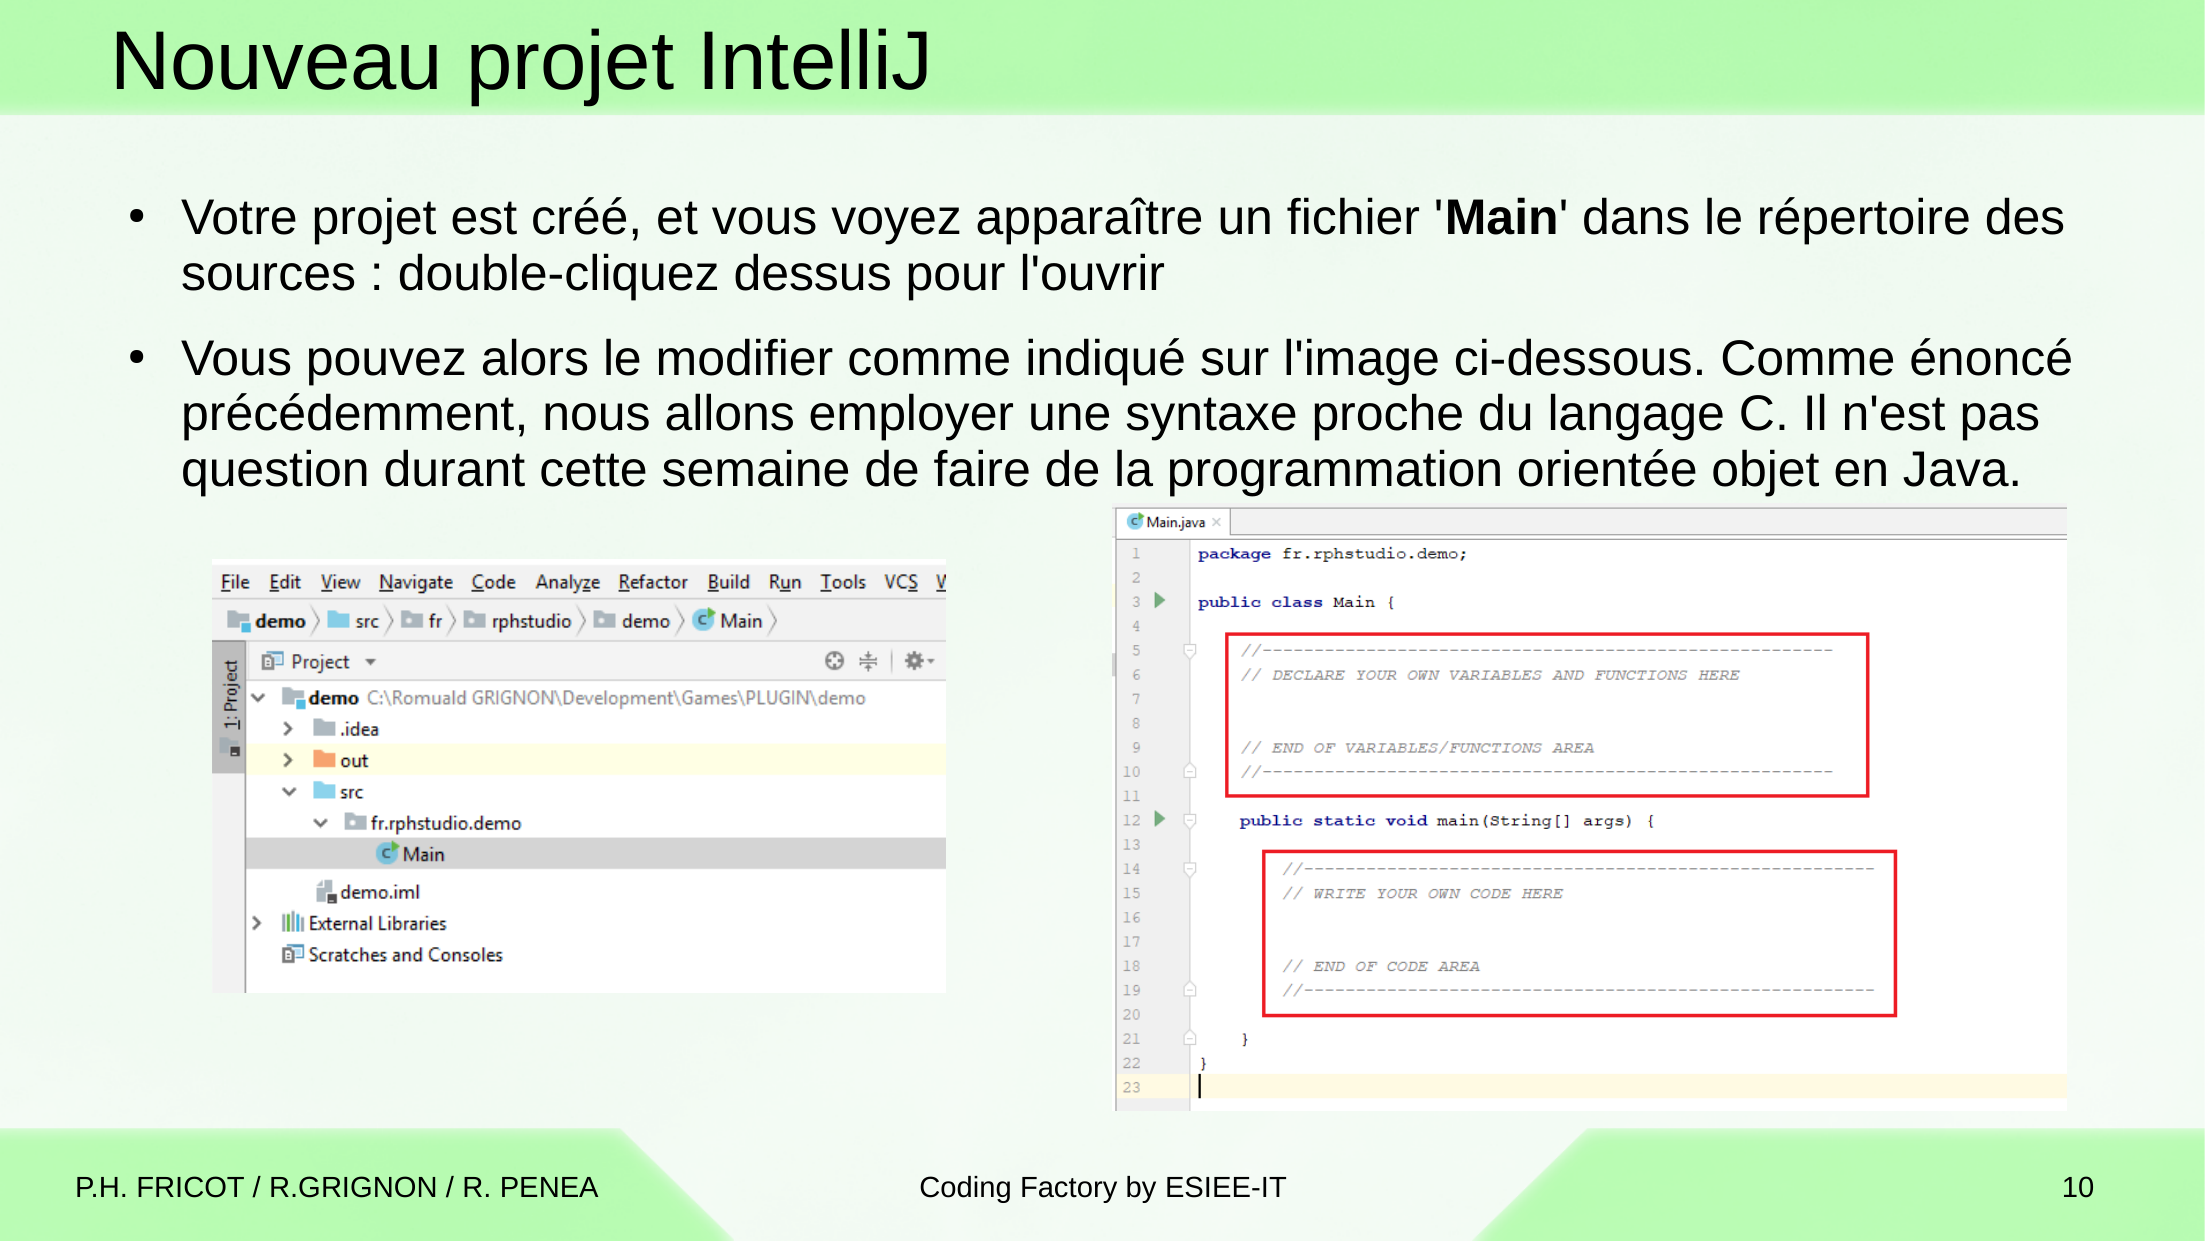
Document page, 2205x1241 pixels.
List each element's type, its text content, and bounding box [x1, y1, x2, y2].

title Nouveau projet IntelliJ [110, 49, 2095, 257]
list Votre projet est créé, et vous voyez apparaître un fichier 'Main' dans le répertoire des sources : double-cliquez dessus pour l'ouvrir Vous pouvez alors le modifier comme indiqué sur l'image ci-dessous. Comme énoncé précédemment, nous allons employer une syntaxe proche du langage C. Il n'est pas question durant cette semaine de faire de la programmation orientée objet en Java. [110, 259, 2095, 767]
picture [0, 0, 2205, 1241]
